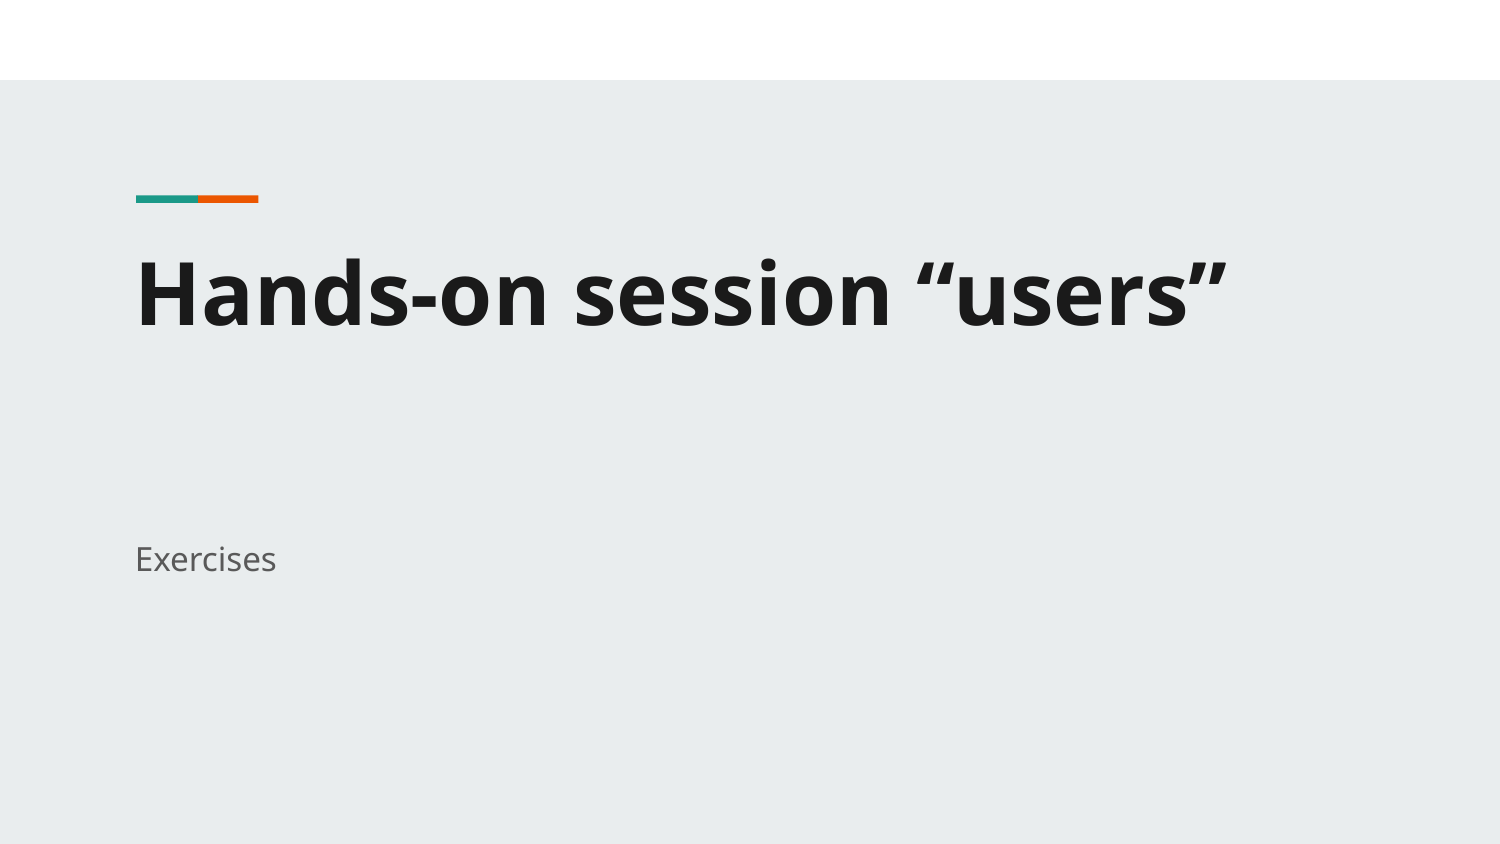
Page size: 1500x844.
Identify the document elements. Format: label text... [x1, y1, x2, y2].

subtitle Exercises [119, 520, 1381, 610]
title Hands-on session “users” [119, 216, 1381, 490]
